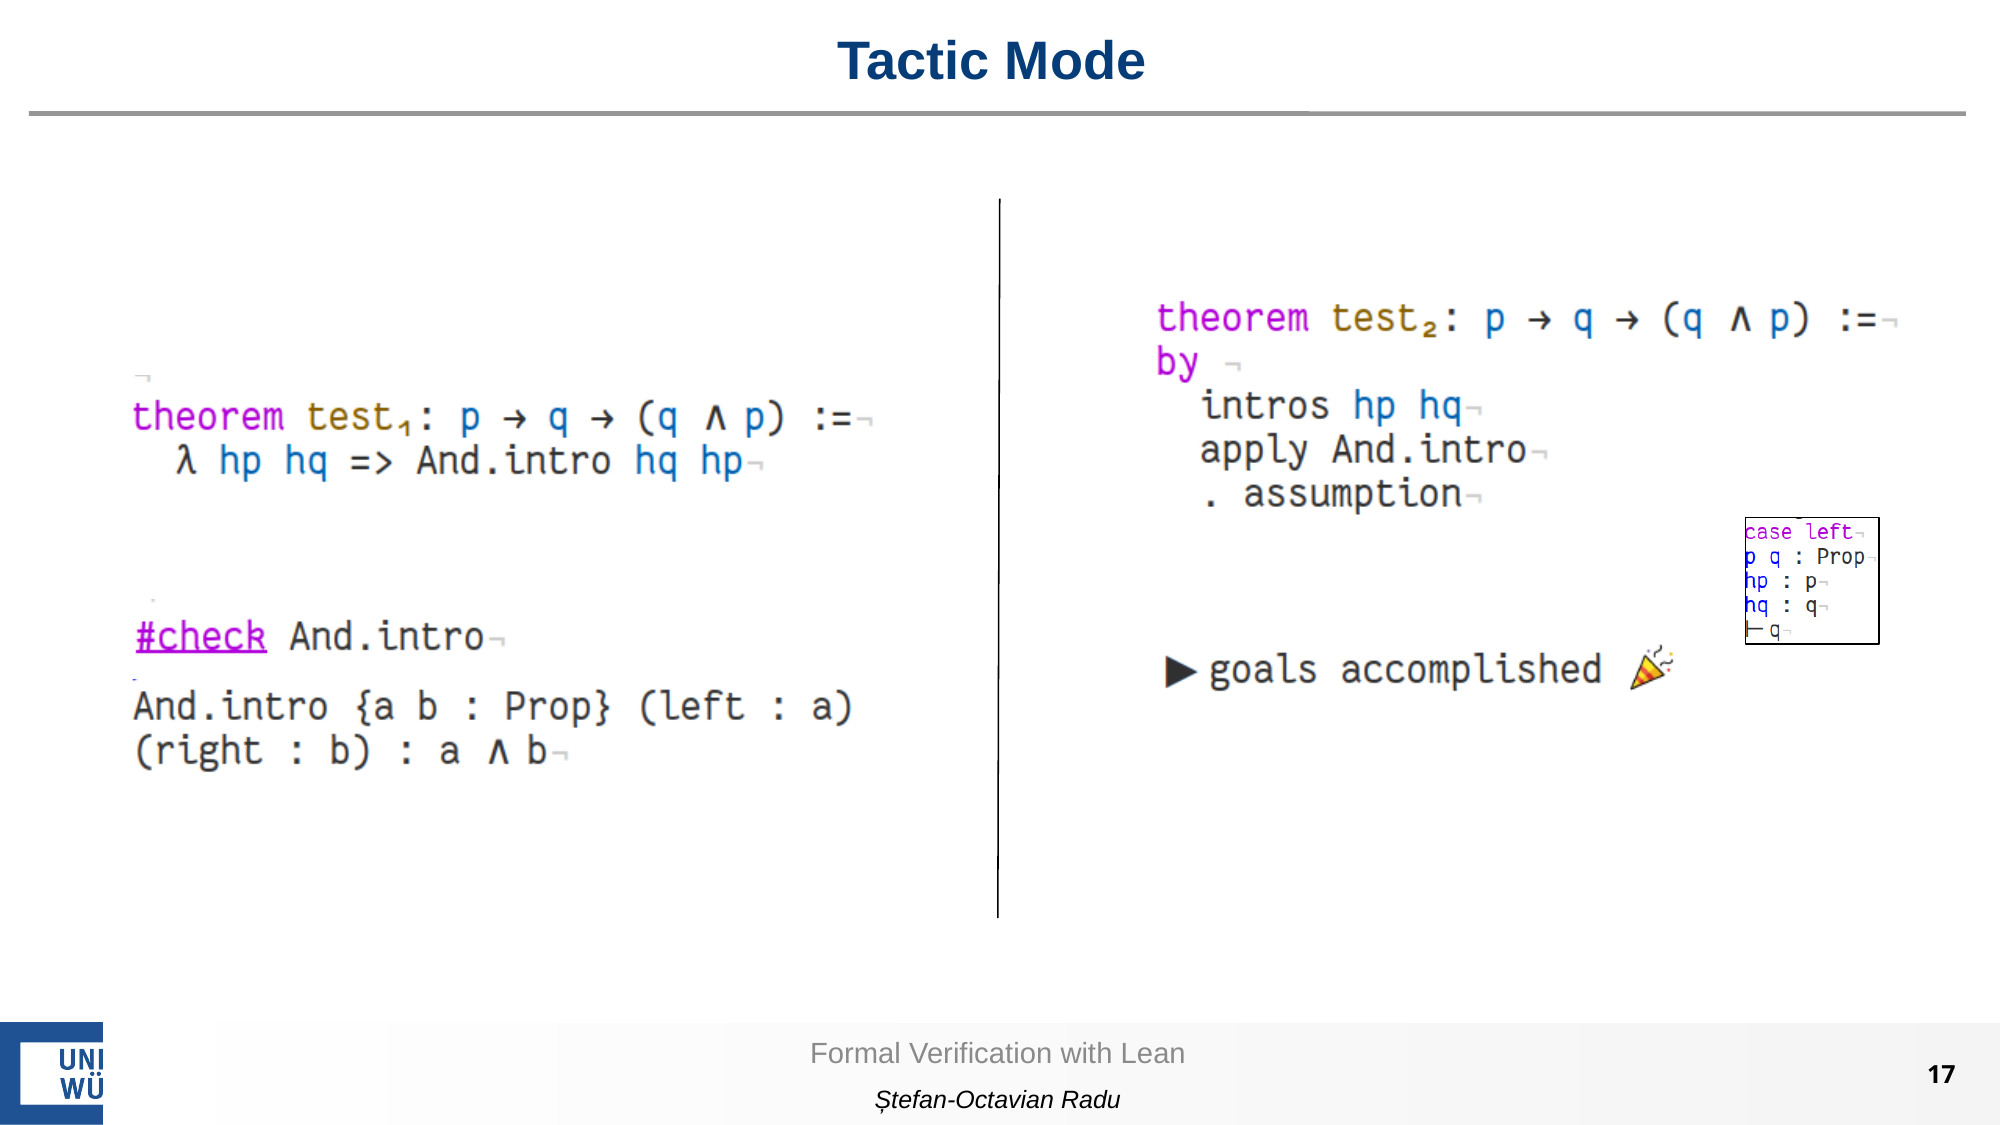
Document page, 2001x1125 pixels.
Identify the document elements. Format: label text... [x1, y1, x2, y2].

picture [118, 375, 879, 501]
picture [130, 599, 537, 674]
title Tactic Mode [118, 4, 1867, 111]
picture [1152, 292, 1915, 519]
picture [0, 1022, 103, 1125]
picture [1152, 634, 1720, 707]
picture [130, 679, 867, 791]
picture [1746, 518, 1879, 644]
